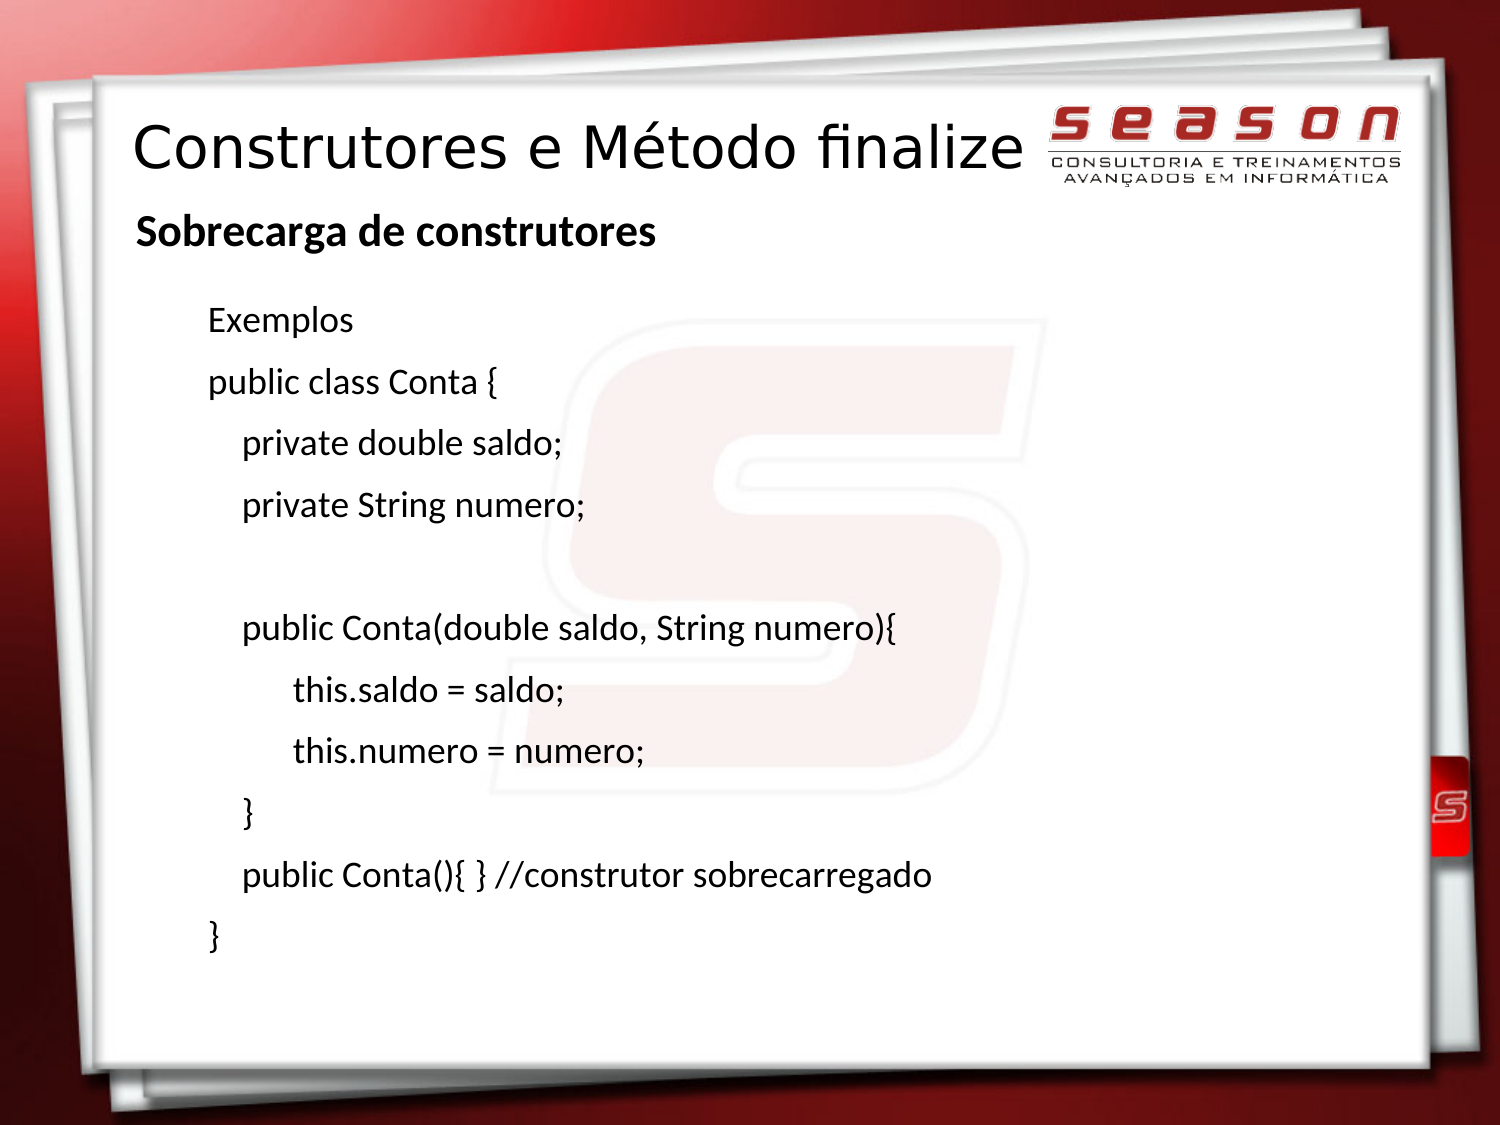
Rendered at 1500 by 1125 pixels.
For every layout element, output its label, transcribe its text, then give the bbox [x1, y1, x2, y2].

text_box Sobrecarga de construtores [119, 200, 1240, 256]
picture [0, 0, 1500, 1125]
text_box Exemplos public class Conta { private double saldo; private String numero; public Conta(double saldo, String numero){ this.saldo = saldo; this.numero = numero; } public Conta(){ } //construtor sobrecarregado } [207, 294, 1328, 957]
title Construtores e Método finalize [118, 33, 1394, 257]
